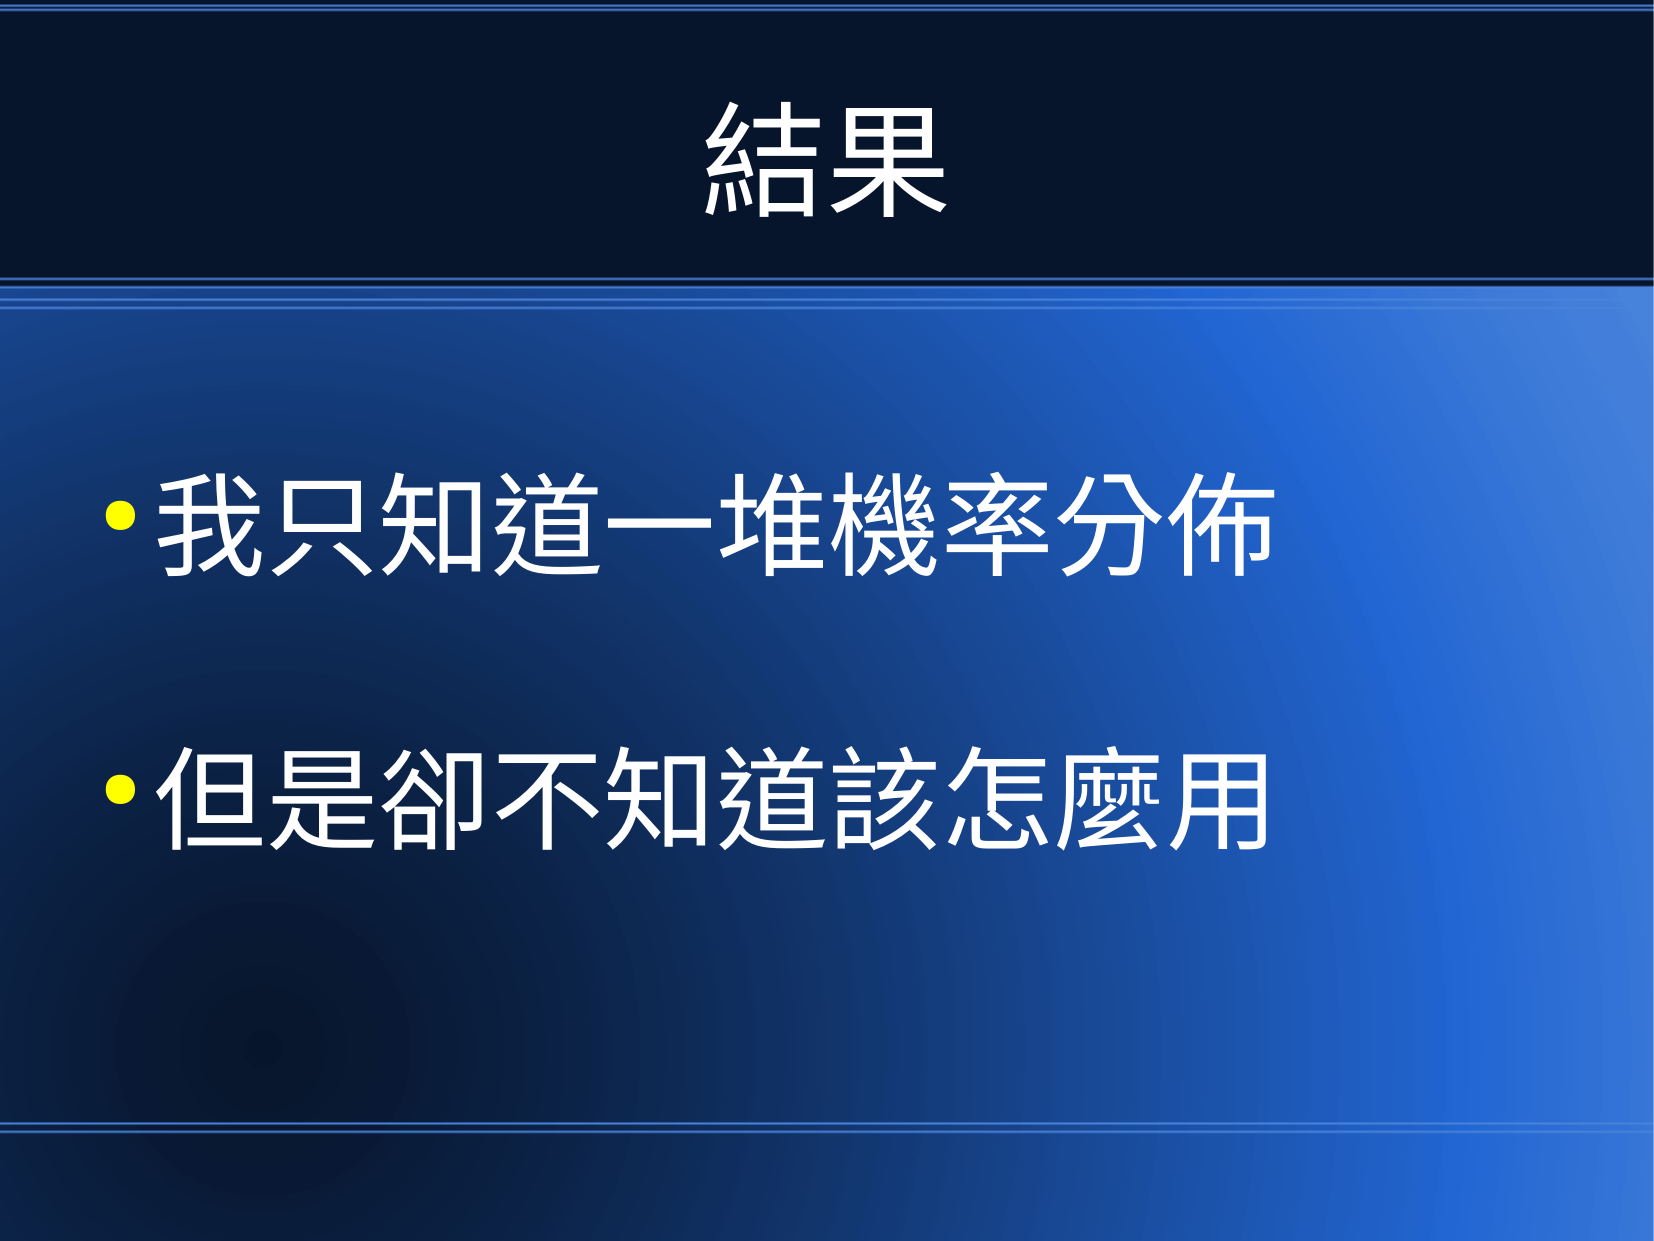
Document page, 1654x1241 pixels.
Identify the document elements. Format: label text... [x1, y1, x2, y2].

picture [0, 0, 1654, 1241]
title 結果 [82, 49, 1571, 257]
list 我只知道一堆機率分佈 但是卻不知道該怎麼用 [82, 355, 1571, 1241]
